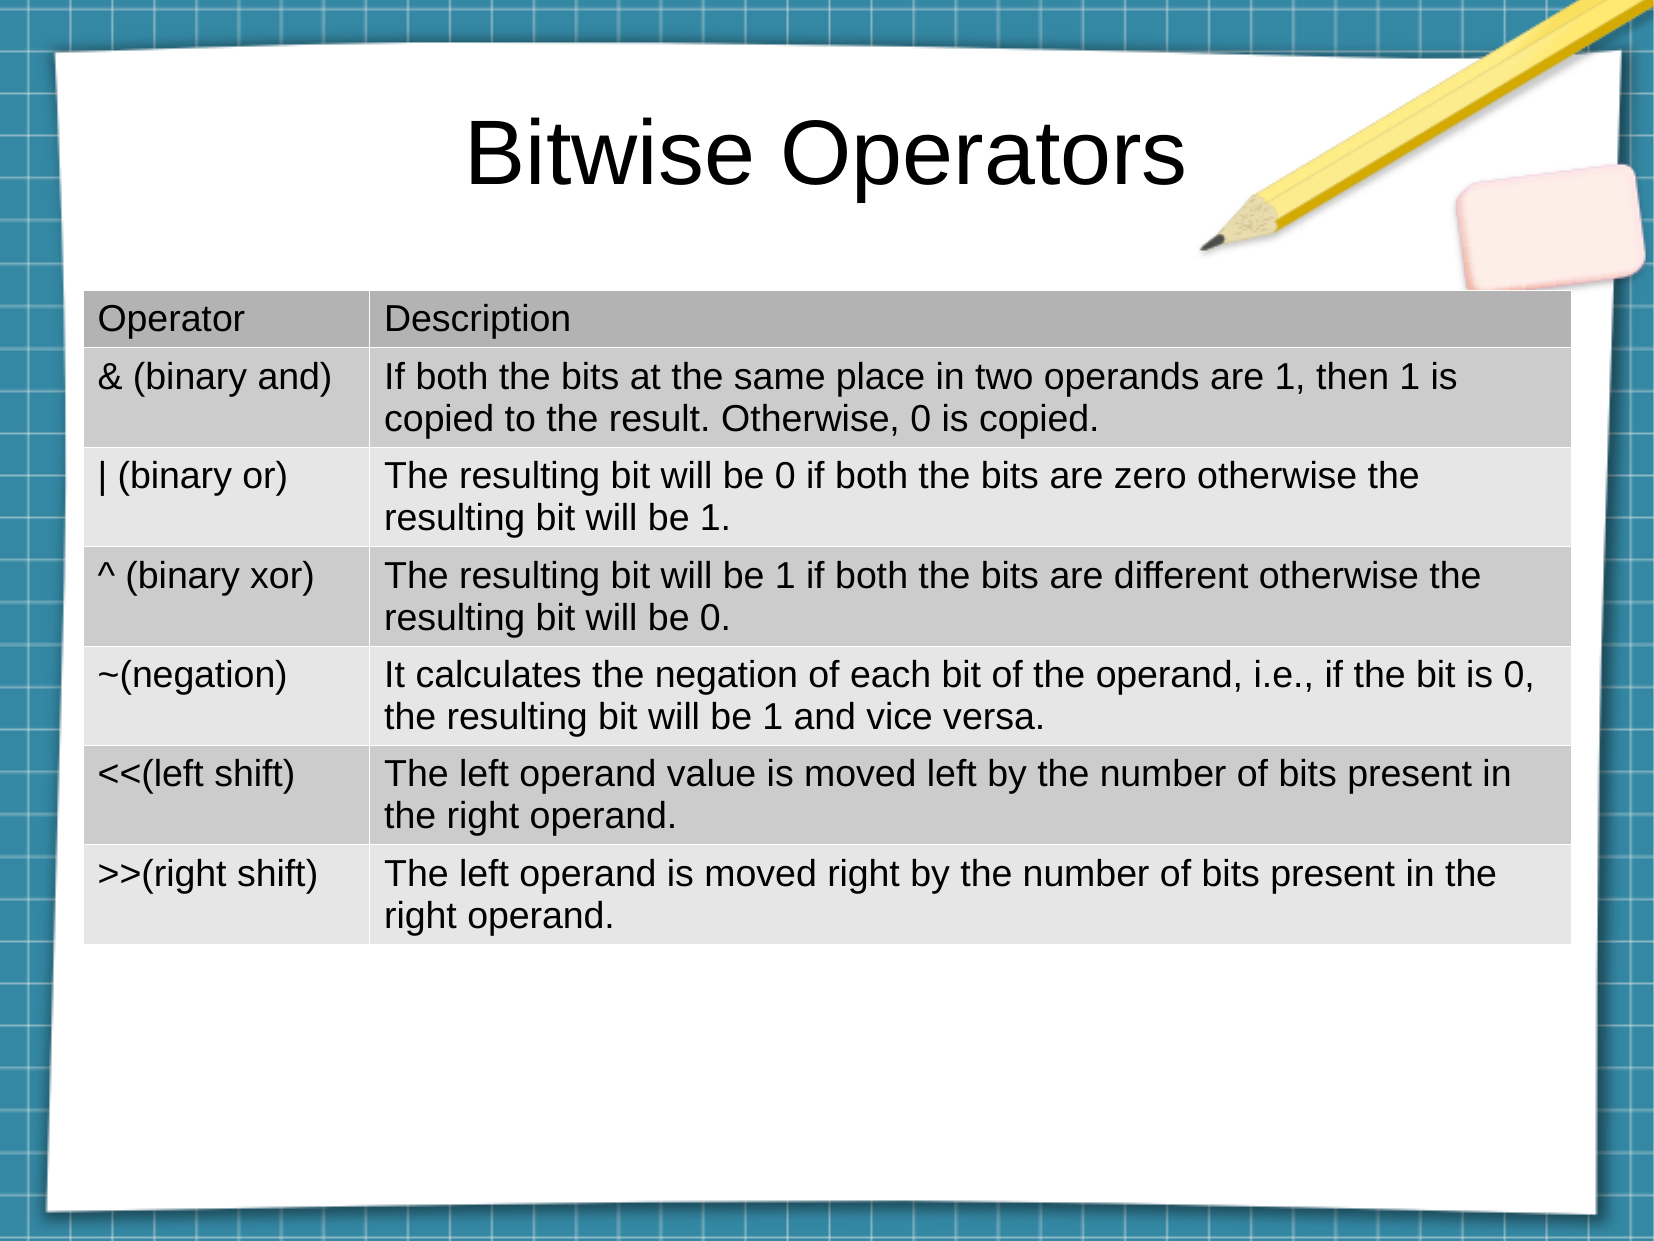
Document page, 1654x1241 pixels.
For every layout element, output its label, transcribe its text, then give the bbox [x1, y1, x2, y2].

table_header Description [370, 291, 1571, 347]
table_cell <<(left shift) [84, 746, 369, 844]
table_cell It calculates the negation of each bit of the operand, i.e., if the bit is 0, the resulting bit will be 1 and vice versa. [370, 647, 1571, 745]
table_cell ~(negation) [84, 647, 369, 745]
table_cell & (binary and) [84, 348, 369, 447]
table_cell | (binary or) [84, 448, 369, 546]
table_cell The resulting bit will be 1 if both the bits are different otherwise the resulting bit will be 0. [370, 547, 1571, 646]
table_cell If both the bits at the same place in two operands are 1, then 1 is copied to the result. Otherwise, 0 is copied. [370, 348, 1571, 447]
table_cell The resulting bit will be 0 if both the bits are zero otherwise the resulting bit will be 1. [370, 448, 1571, 546]
table_cell >>(right shift) [84, 845, 369, 944]
table_header Operator [84, 291, 369, 347]
picture [0, 0, 1654, 1241]
title Bitwise Operators [82, 49, 1571, 257]
table_cell The left operand value is moved left by the number of bits present in the right operand. [370, 746, 1571, 844]
table_cell ^ (binary xor) [84, 547, 369, 646]
table_cell The left operand is moved right by the number of bits present in the right operand. [370, 845, 1571, 944]
